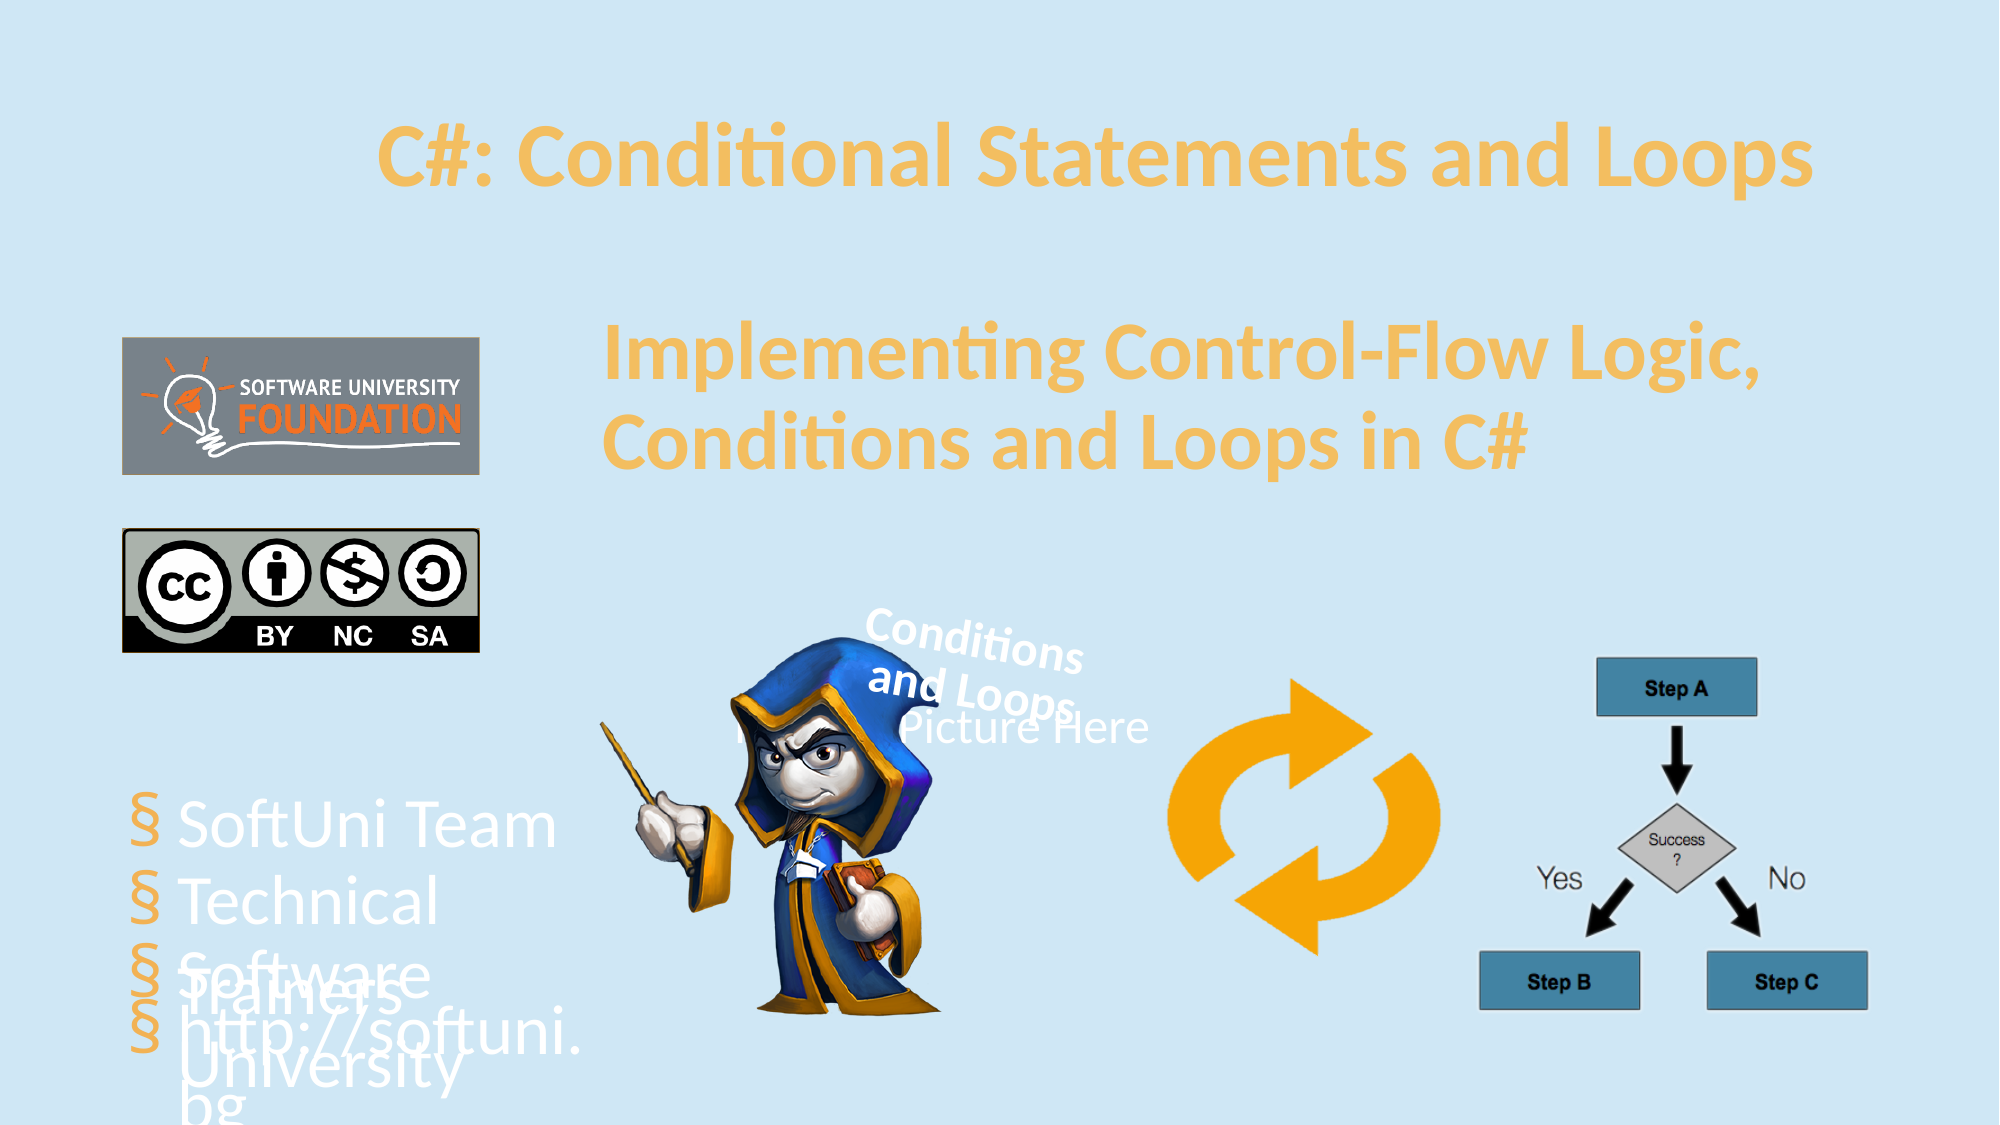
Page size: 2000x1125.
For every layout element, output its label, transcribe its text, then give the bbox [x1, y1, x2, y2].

title C#: Conditional Statements and Loops [362, 99, 1885, 293]
list Technical Trainers [112, 842, 596, 915]
list SoftUni Team [112, 765, 596, 842]
picture [122, 528, 480, 653]
picture [1165, 676, 1445, 959]
picture [122, 337, 480, 475]
list Software University [112, 915, 596, 971]
picture [596, 635, 947, 1020]
picture [1474, 652, 1873, 1016]
subtitle Implementing Control-Flow Logic, Conditions and Loops in C# [587, 299, 1885, 516]
text_box Conditions and Loops [837, 588, 1106, 746]
list http://softuni.bg [112, 971, 636, 1027]
